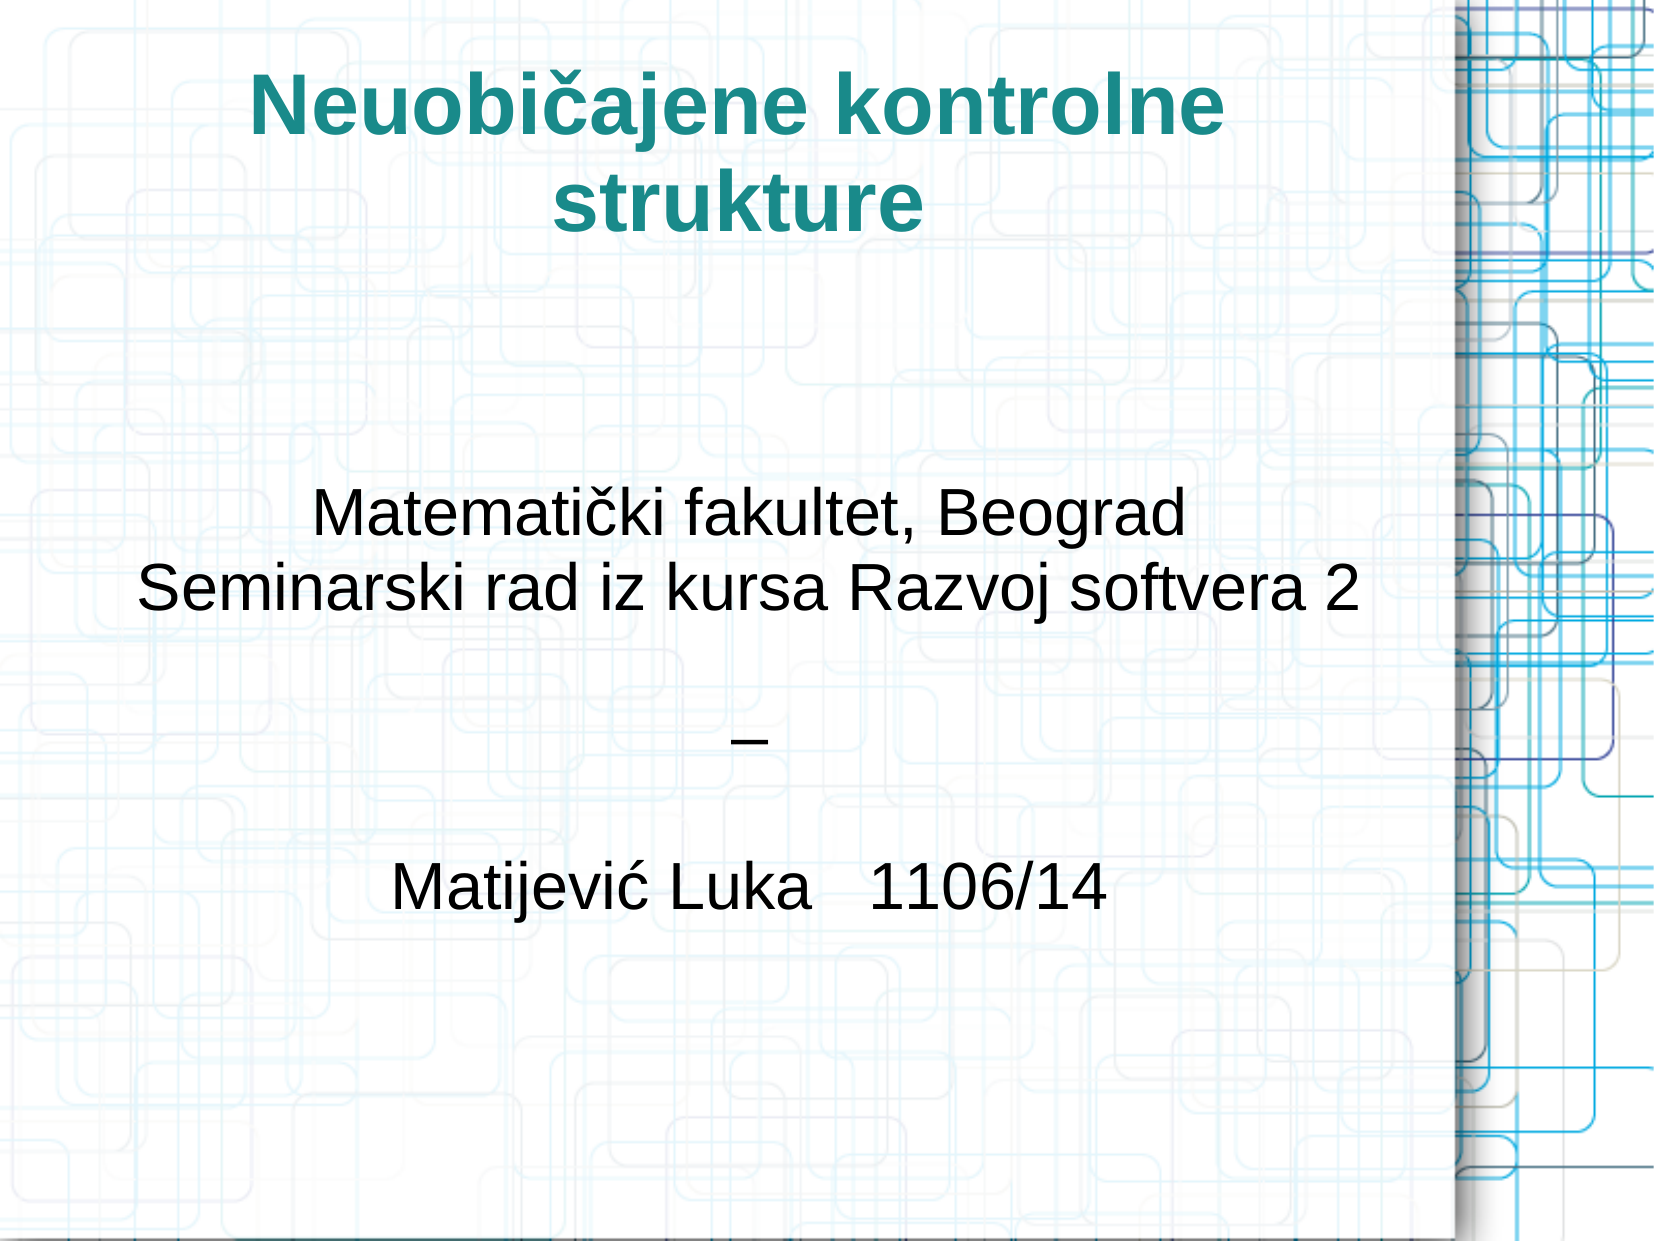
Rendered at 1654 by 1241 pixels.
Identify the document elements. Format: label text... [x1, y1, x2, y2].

picture [0, 0, 1654, 1241]
title Neuobičajene kontrolne strukture [59, 49, 1418, 257]
subtitle Matematički fakultet, Beograd Seminarski rad iz kursa Razvoj softvera 2 – Matijević Luka 1106/14 [82, 290, 1418, 1109]
